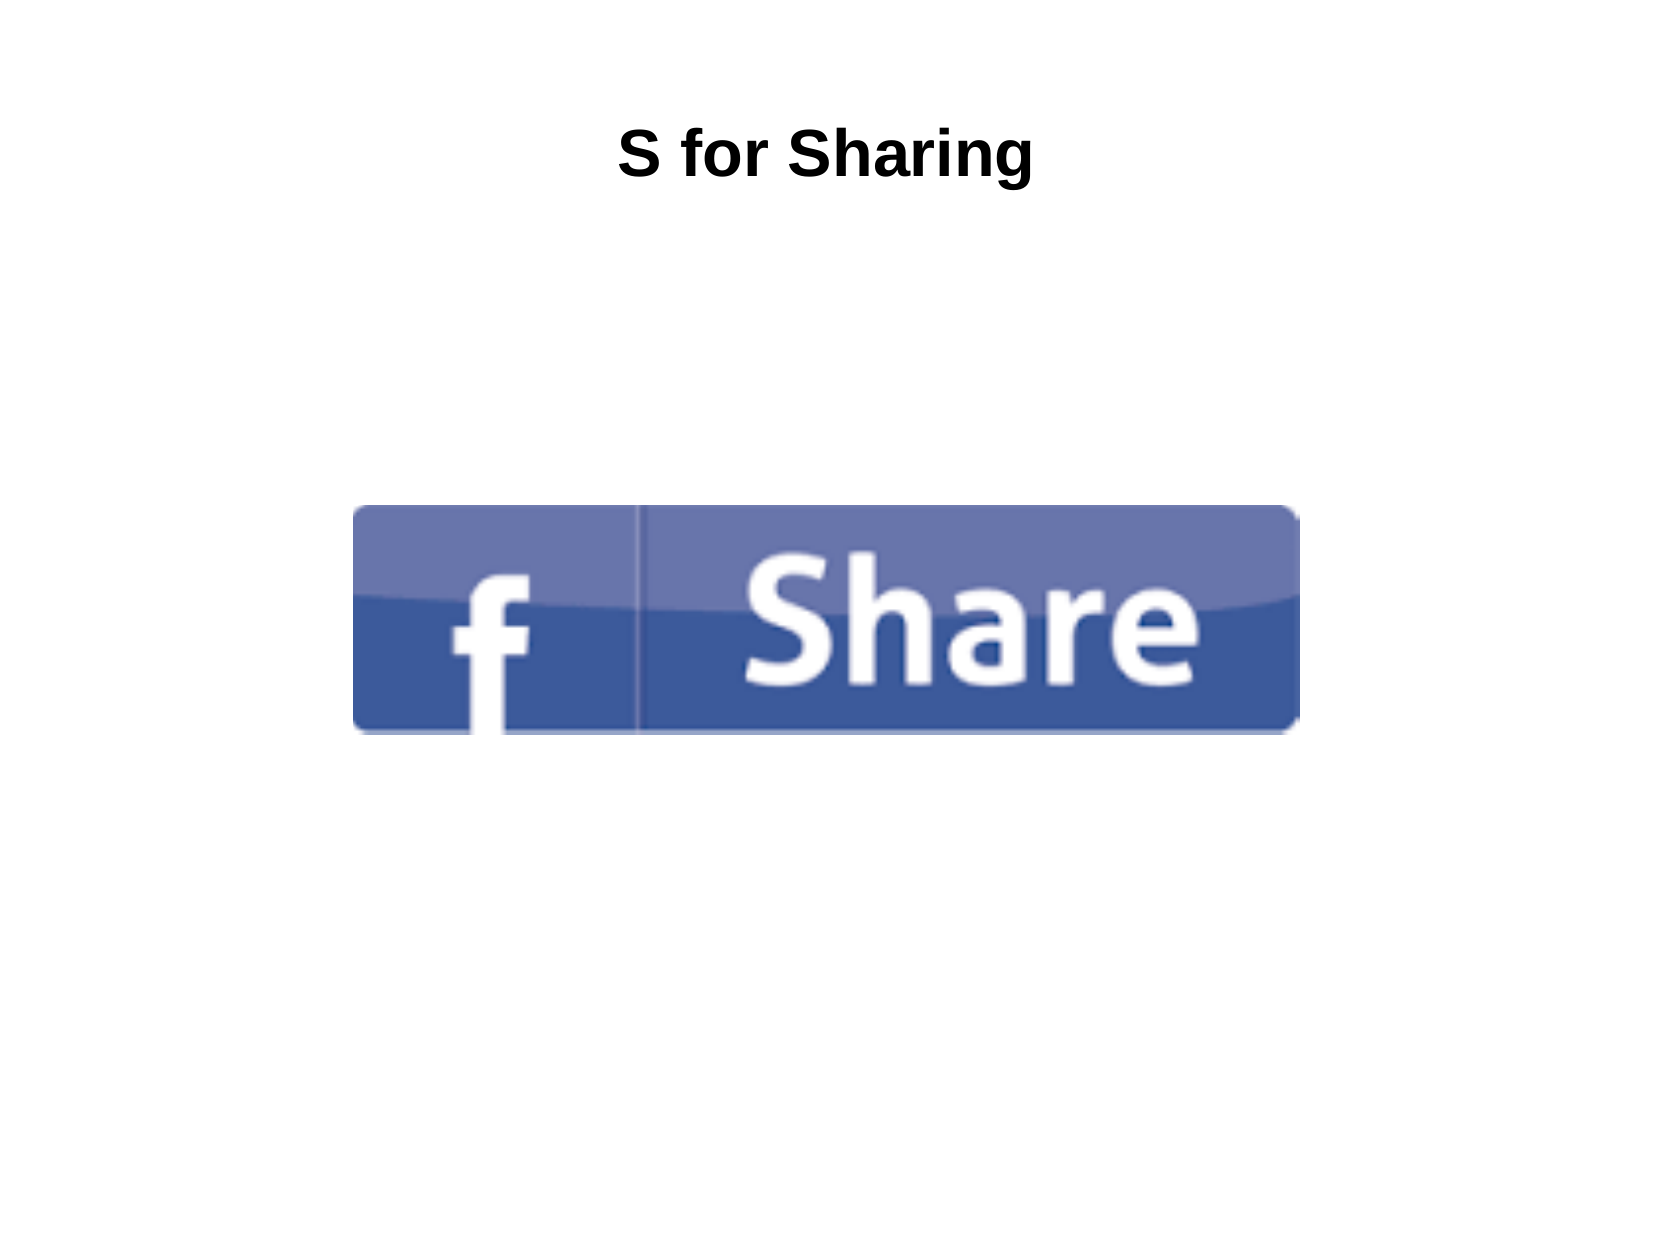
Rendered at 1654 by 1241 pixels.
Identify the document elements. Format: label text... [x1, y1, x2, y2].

subtitle S for Sharing [82, 0, 1571, 634]
picture [353, 505, 1300, 735]
